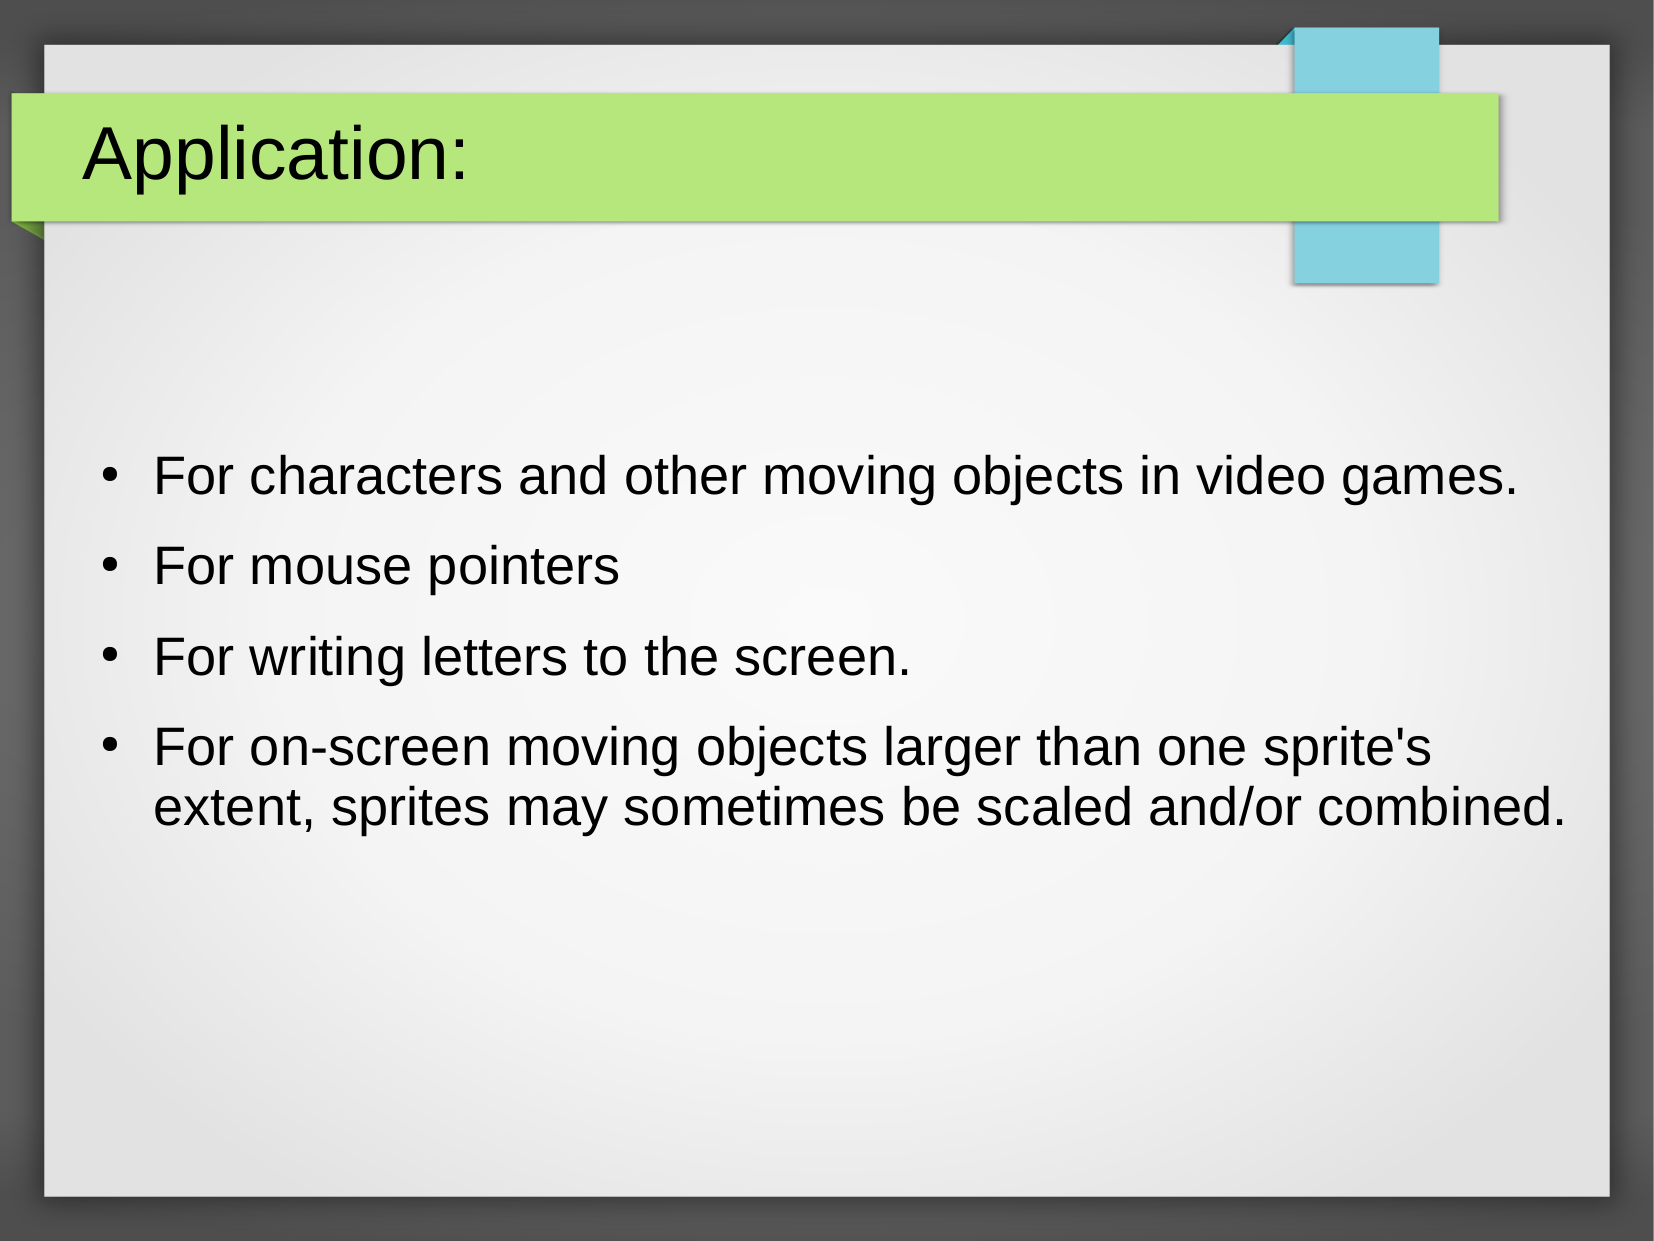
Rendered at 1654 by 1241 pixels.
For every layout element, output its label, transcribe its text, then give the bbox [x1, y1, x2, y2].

list For characters and other moving objects in video games. For mouse pointers For writing letters to the screen. For on-screen moving objects larger than one sprite's extent, sprites may sometimes be scaled and/or combined. [82, 295, 1571, 1015]
title Application: [82, 94, 1264, 213]
picture [0, 0, 1654, 1241]
